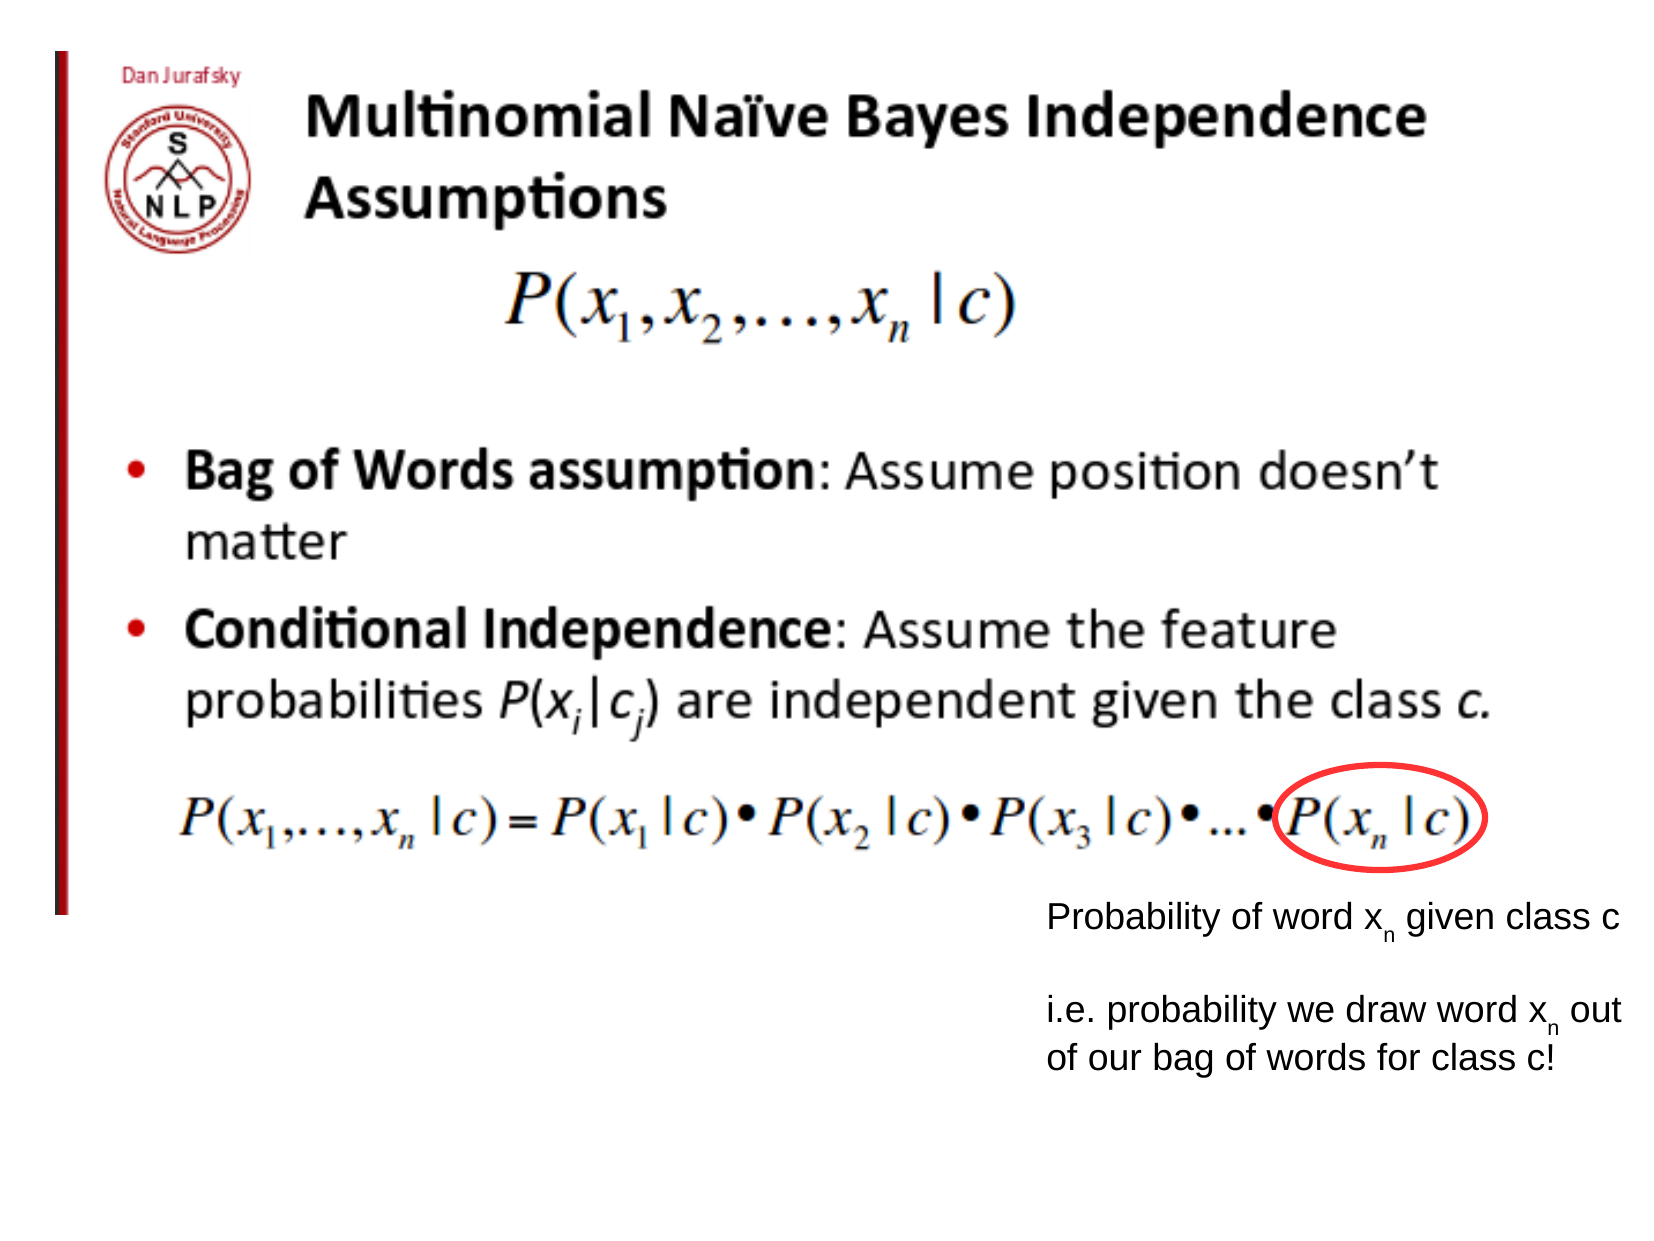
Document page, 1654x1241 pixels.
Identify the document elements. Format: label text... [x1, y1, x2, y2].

picture [55, 51, 1591, 916]
text_box Probability of word xn given class c i.e. probability we draw word xn out of our bag of words for class c! [1031, 885, 1648, 1086]
